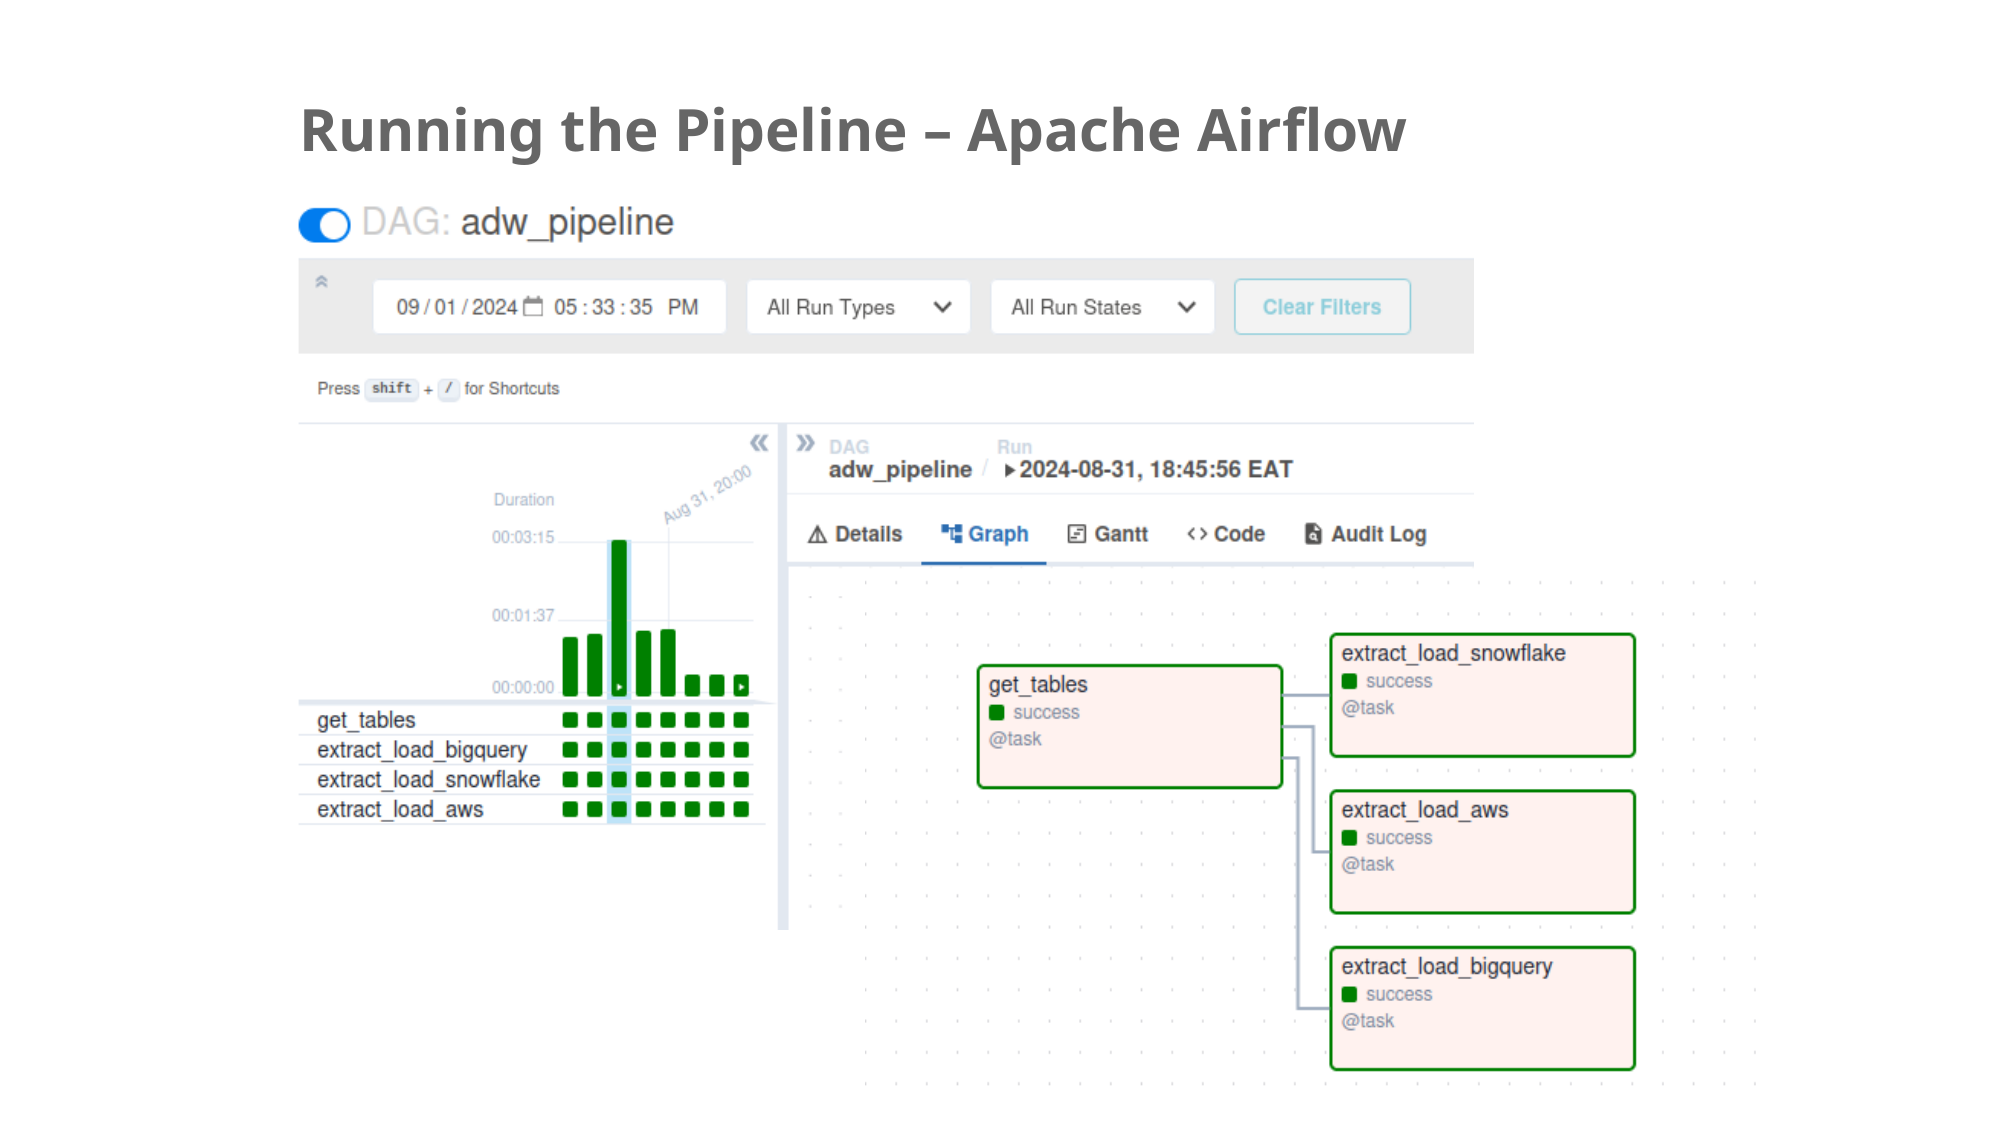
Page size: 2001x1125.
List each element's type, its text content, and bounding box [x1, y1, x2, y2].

text_box Running the Pipeline – Apache Airflow [285, 81, 1463, 176]
picture [273, 188, 1779, 1109]
